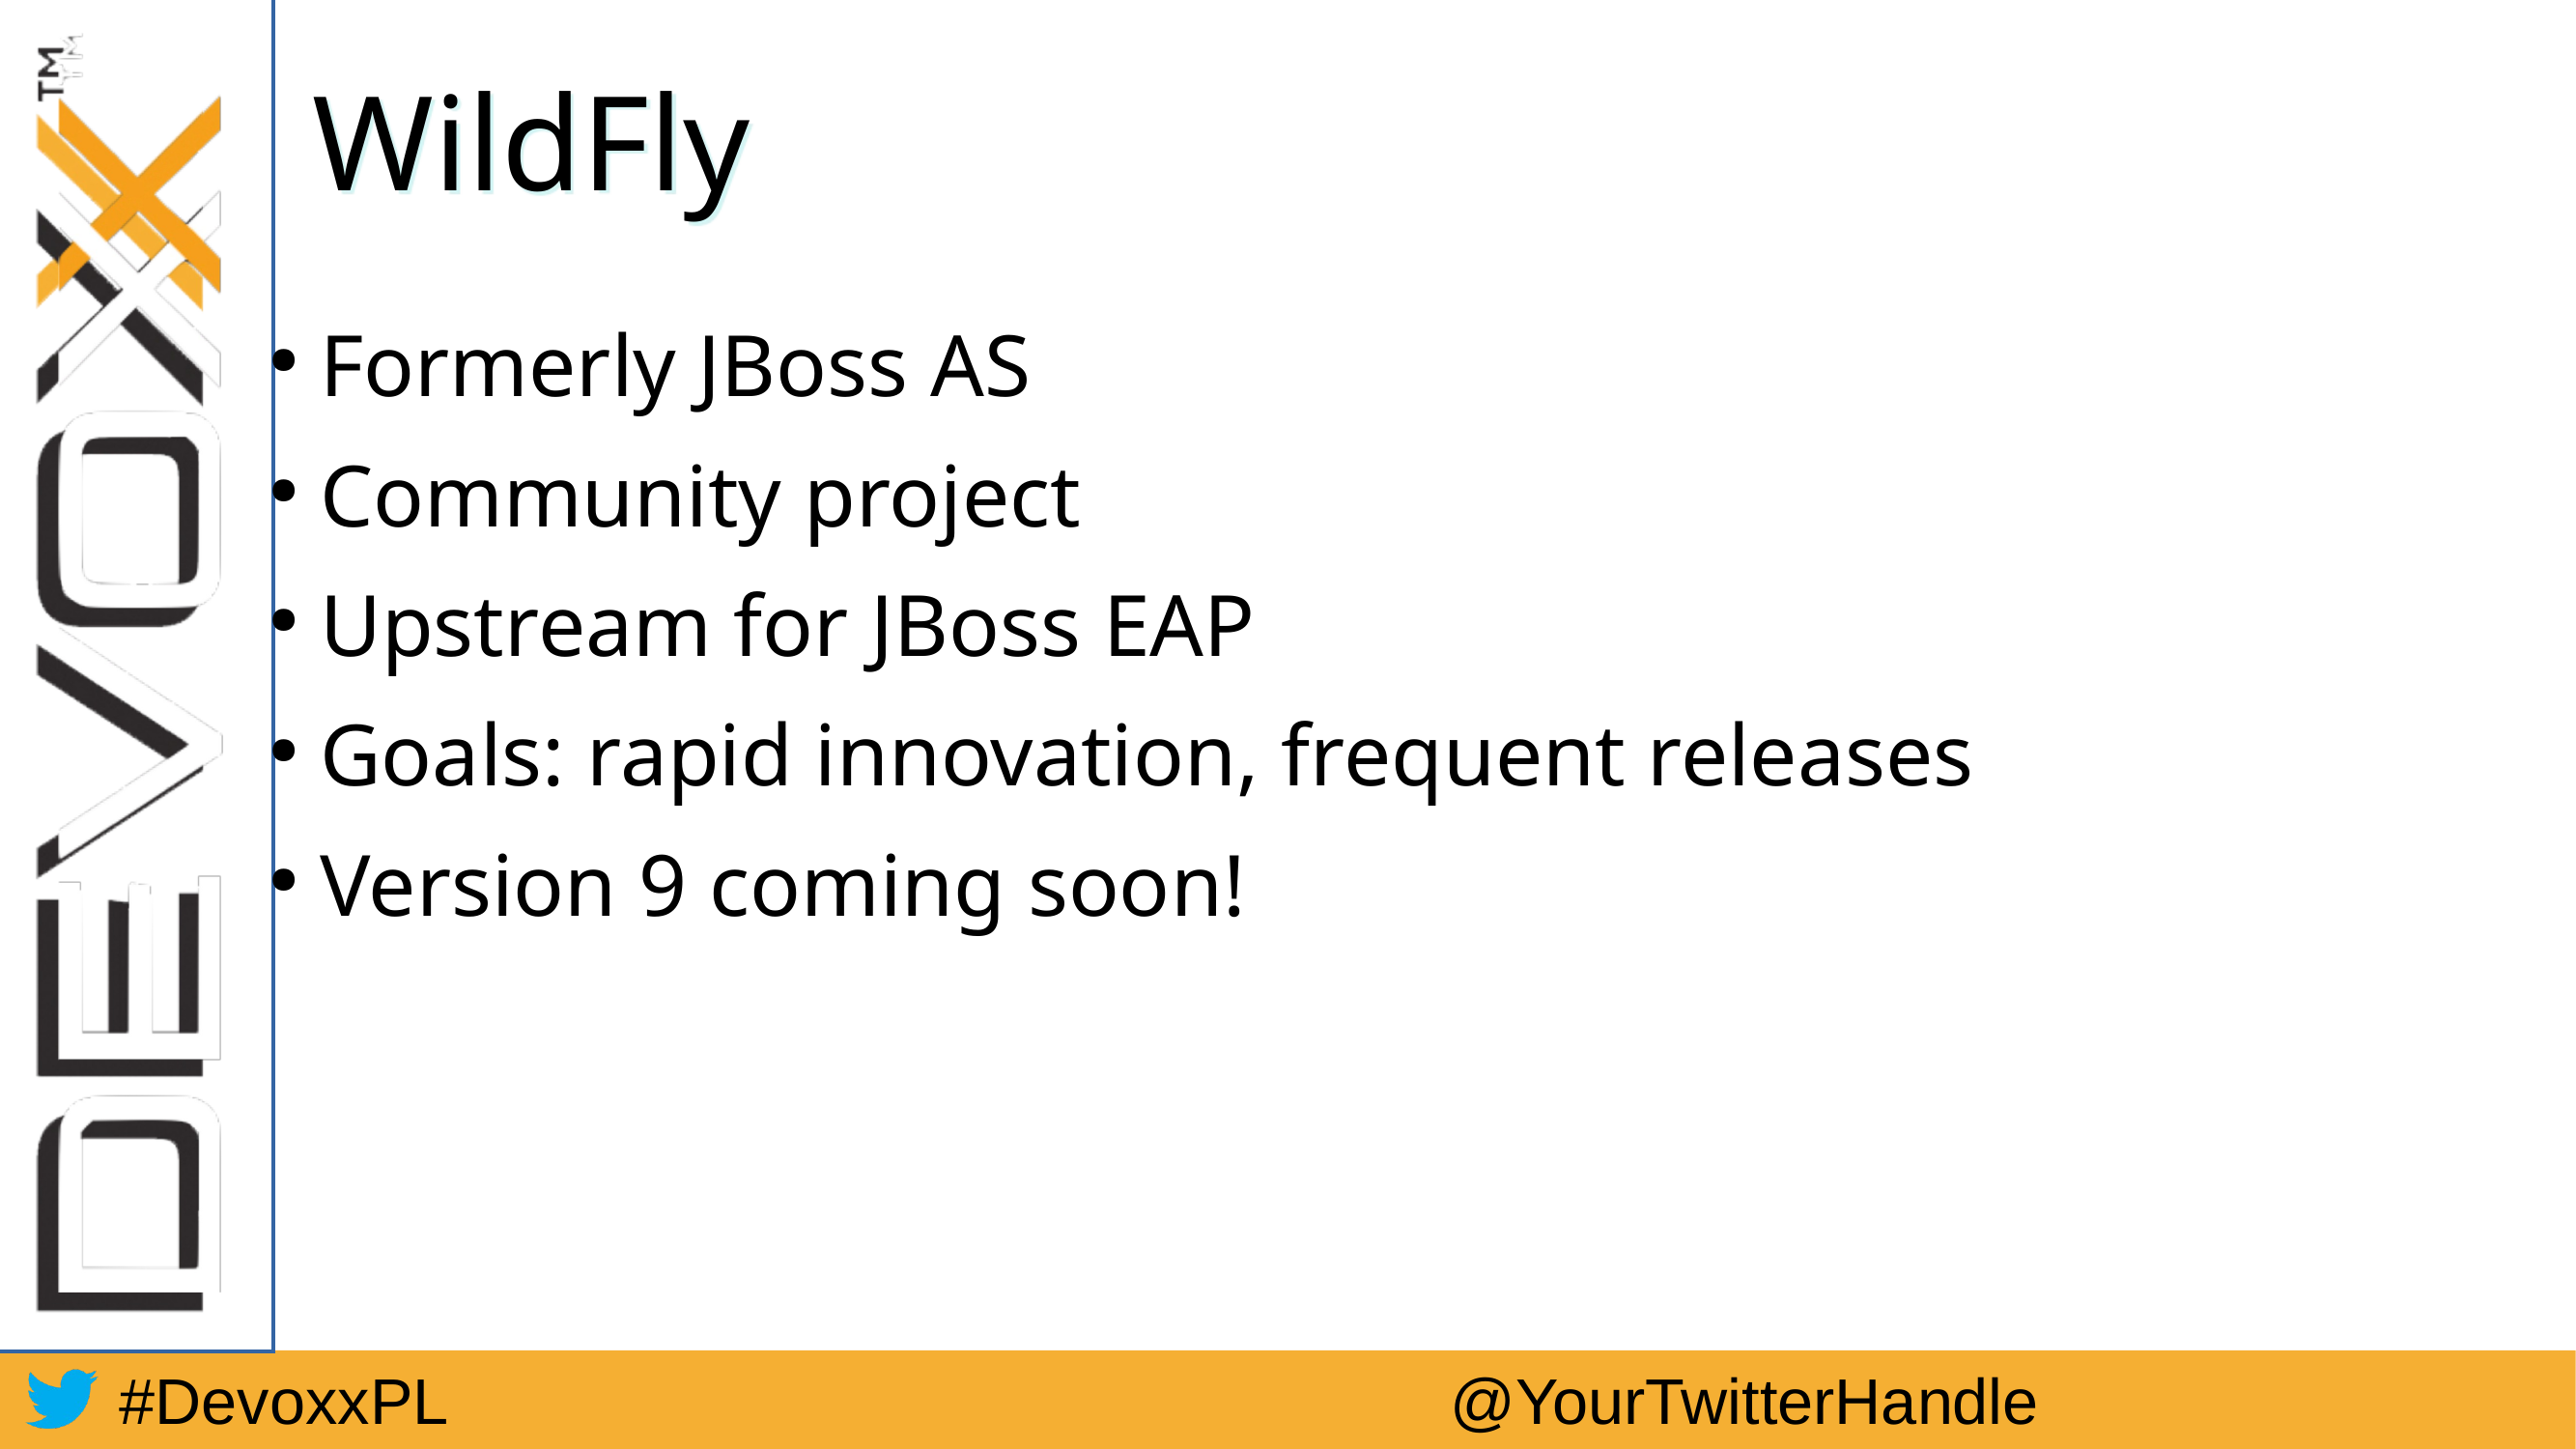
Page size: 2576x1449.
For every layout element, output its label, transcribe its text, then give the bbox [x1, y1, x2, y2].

list Formerly JBoss AS Community project Upstream for JBoss EAP Goals: rapid innovation, frequent releases Version 9 coming soon! [251, 311, 2526, 1333]
picture [0, 39, 220, 1350]
title WildFly [312, 19, 2522, 258]
picture [0, 1353, 123, 1449]
picture [60, 34, 223, 1292]
